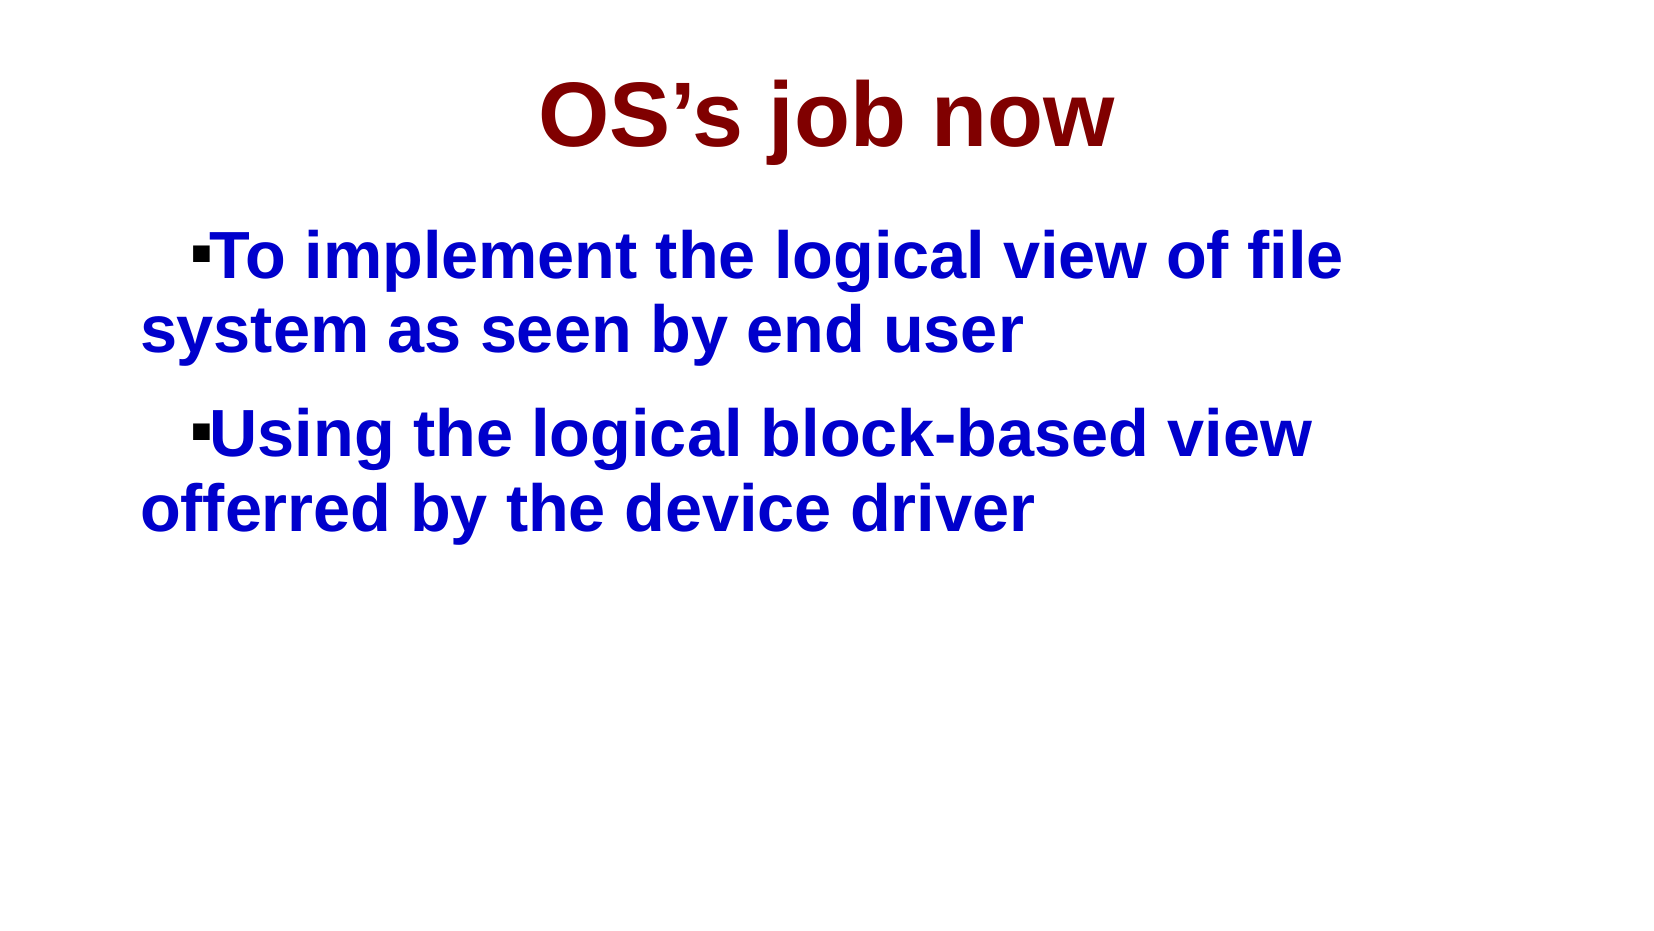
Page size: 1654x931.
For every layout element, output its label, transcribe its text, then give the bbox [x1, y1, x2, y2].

list To implement the logical view of file system as seen by end user Using the logical block-based view offerred by the device driver [82, 217, 1571, 757]
title OS’s job now [82, 37, 1571, 193]
